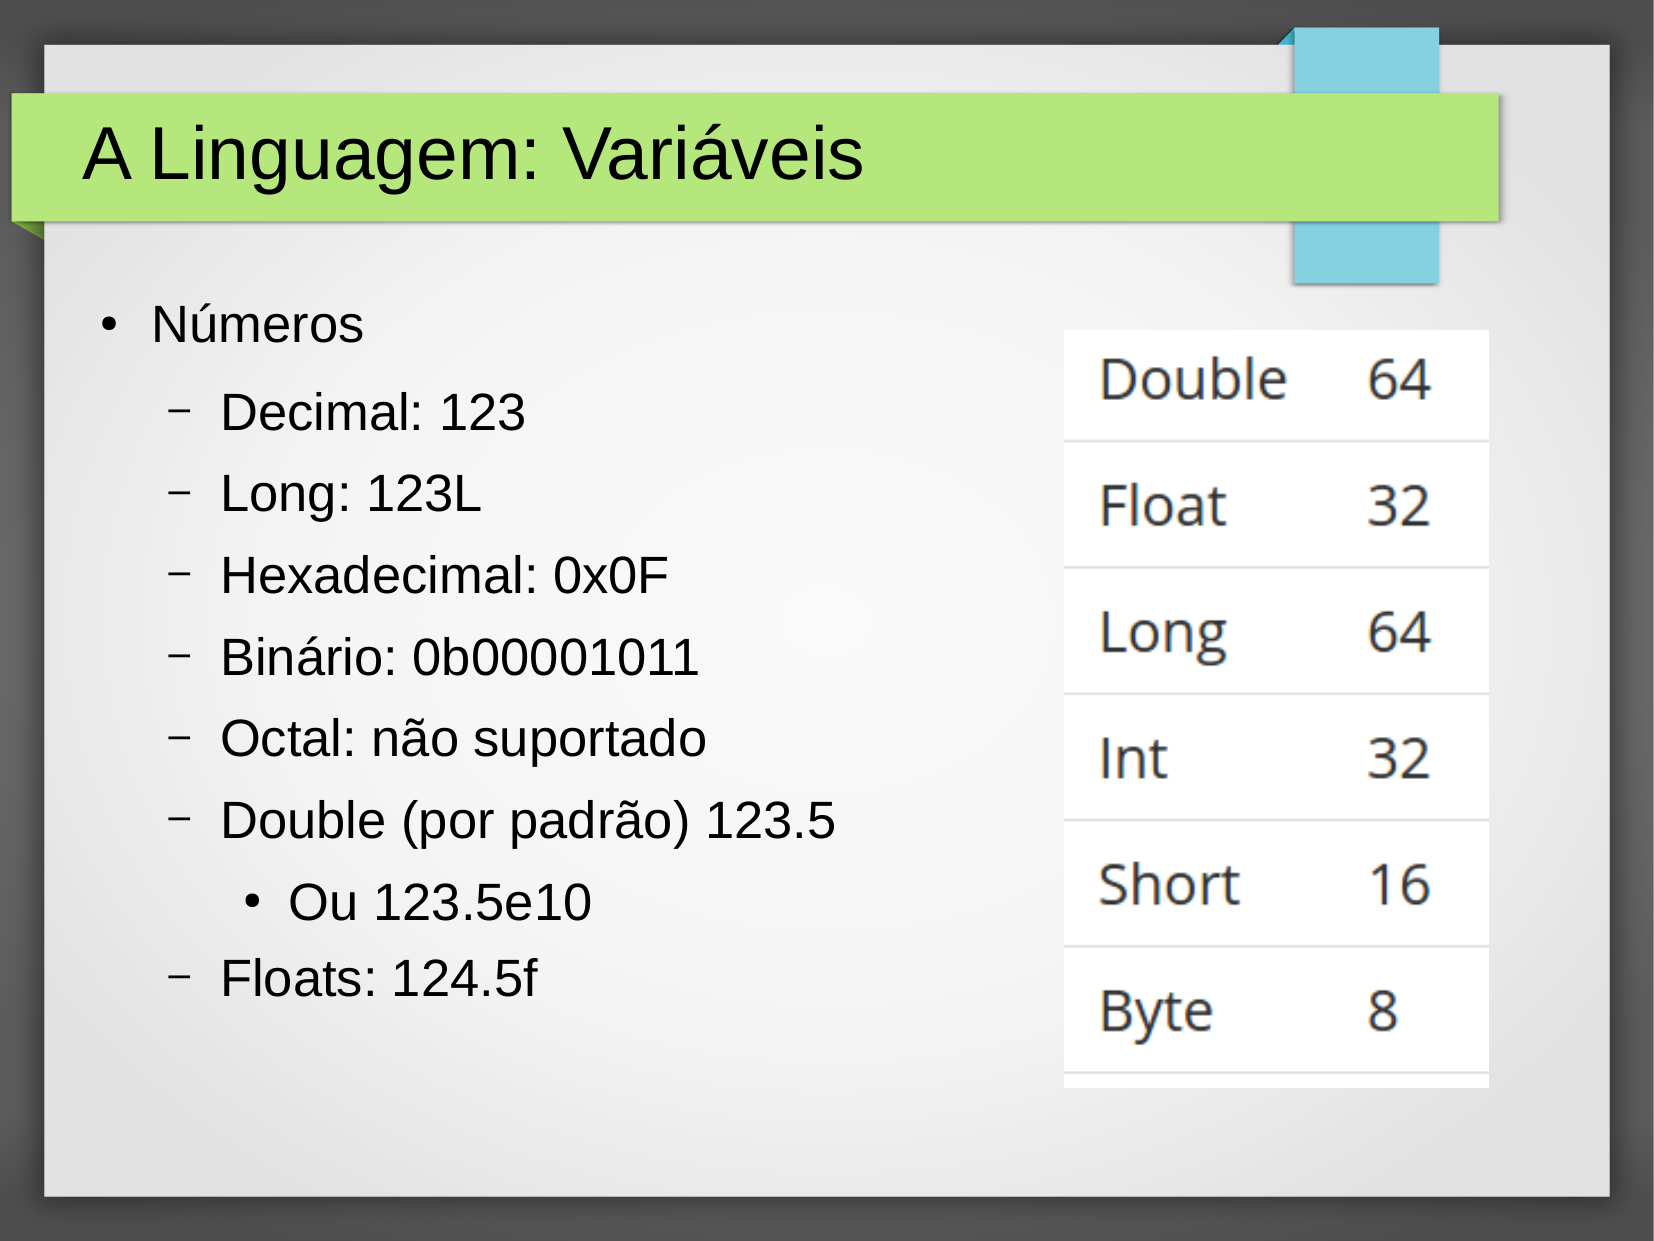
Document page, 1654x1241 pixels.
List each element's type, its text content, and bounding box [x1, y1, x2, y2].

title A Linguagem: Variáveis [82, 94, 1264, 213]
list Números Decimal: 123 Long: 123L Hexadecimal: 0x0F Binário: 0b00001011 Octal: não suportado Double (por padrão) 123.5 Ou 123.5e10 Floats: 124.5f [82, 295, 1571, 1015]
picture [0, 0, 1654, 1241]
